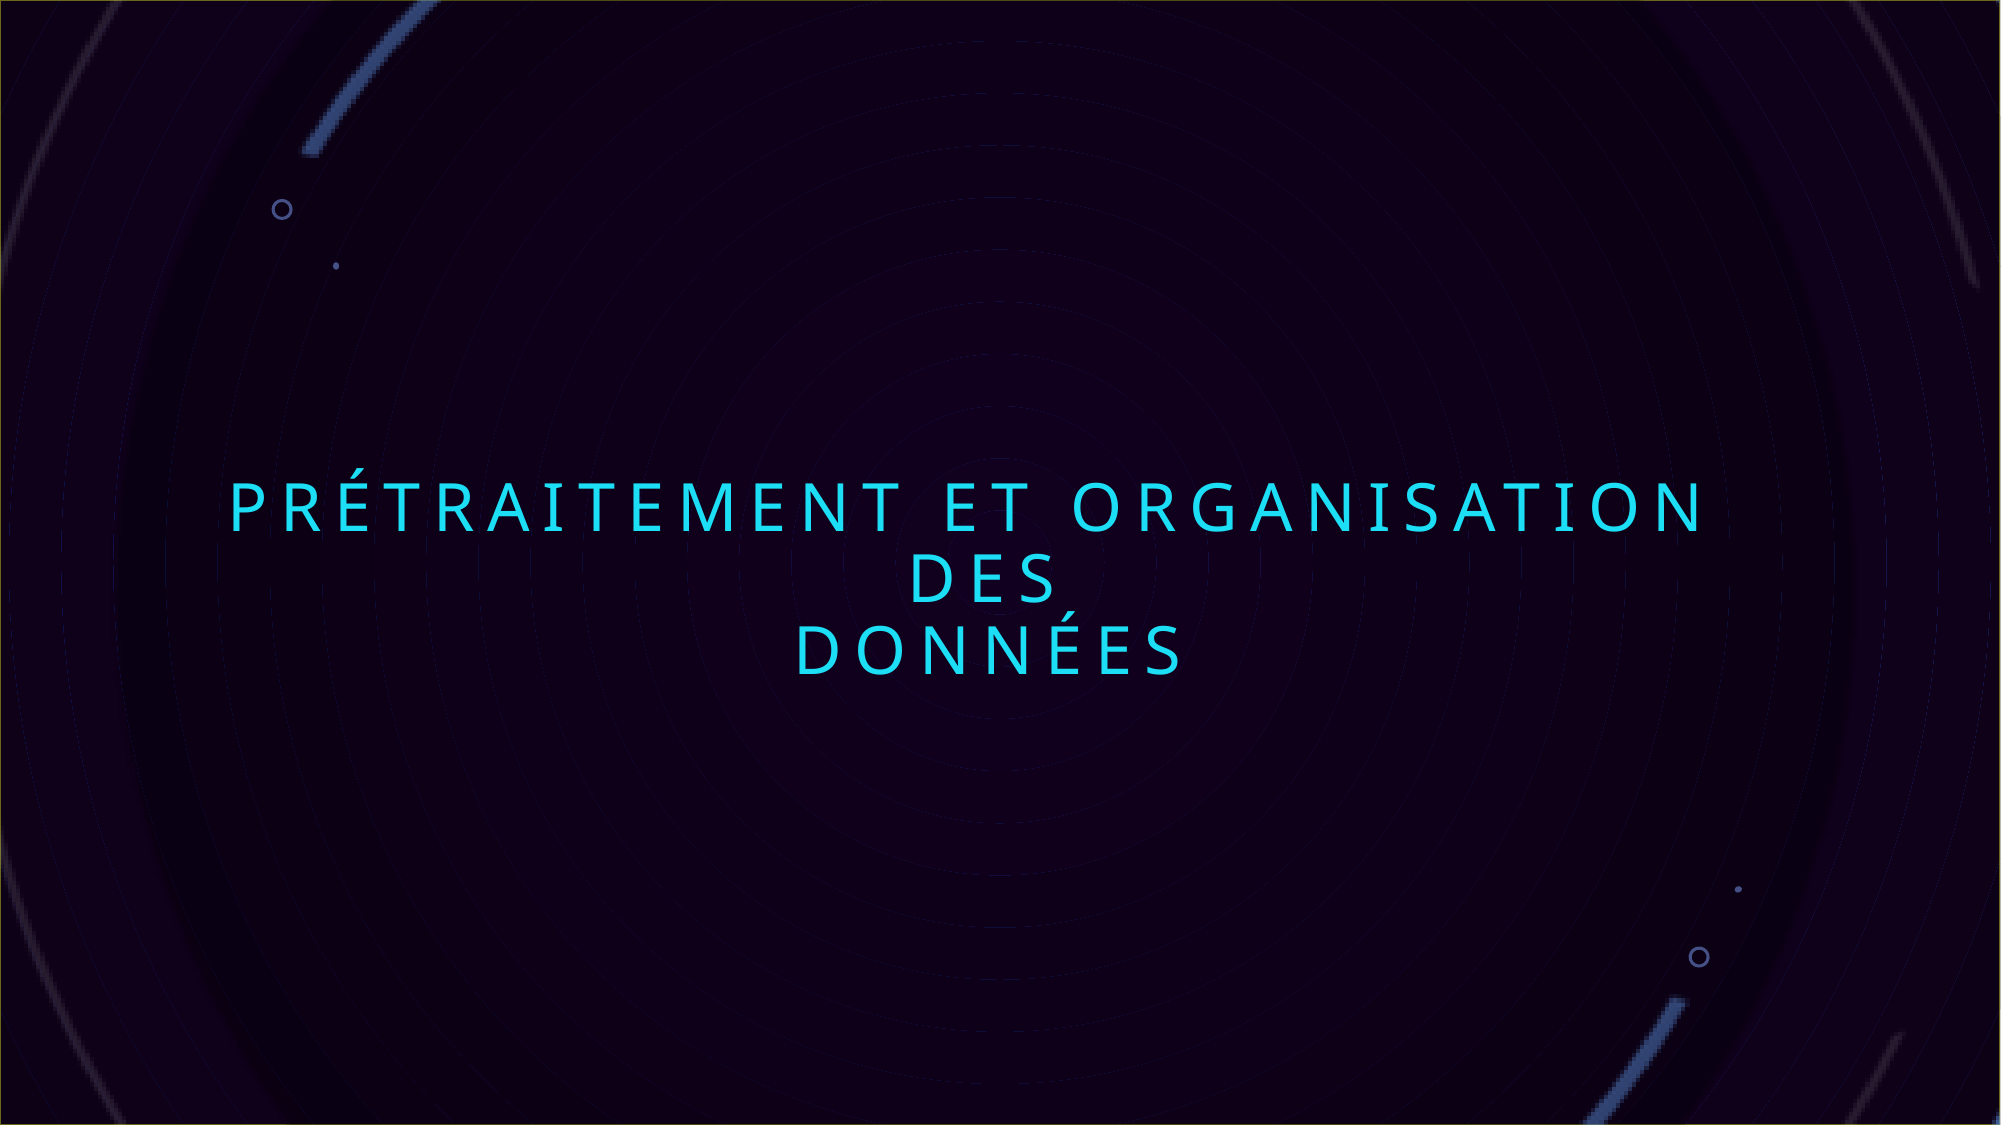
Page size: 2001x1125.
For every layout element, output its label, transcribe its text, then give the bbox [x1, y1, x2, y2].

title Prétraitement et organisation des données [157, 43, 1788, 697]
